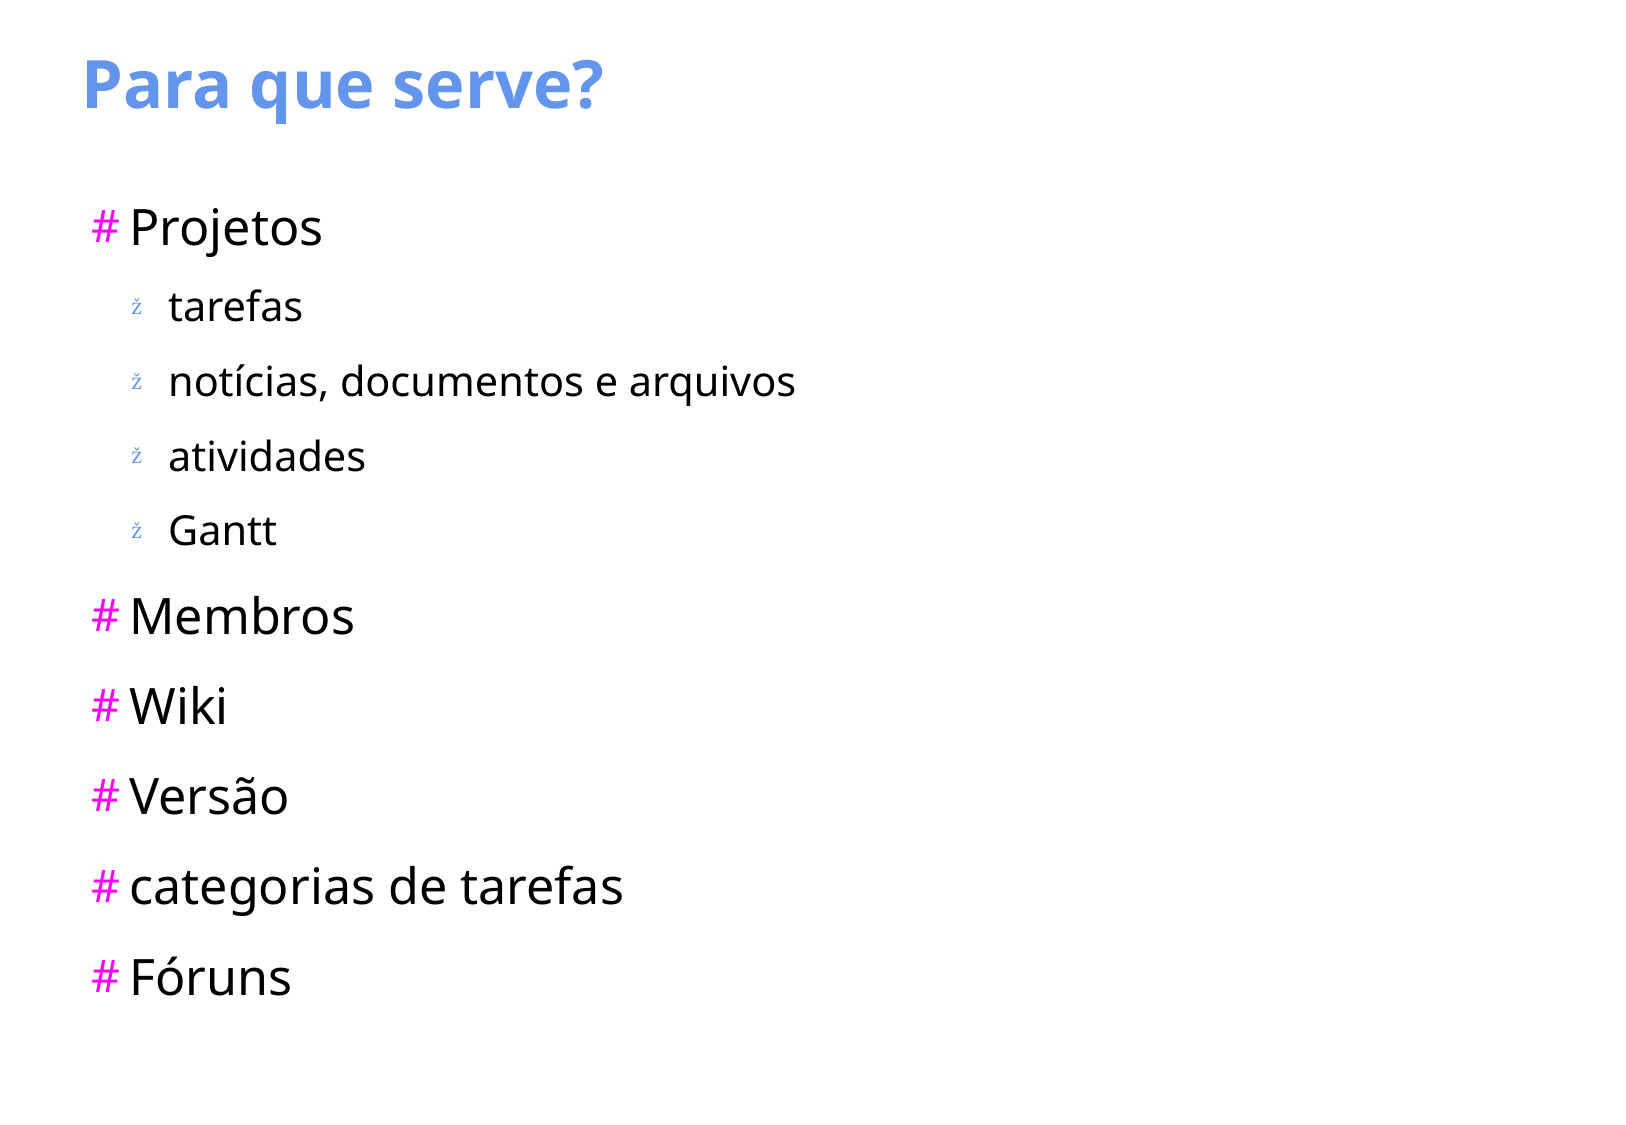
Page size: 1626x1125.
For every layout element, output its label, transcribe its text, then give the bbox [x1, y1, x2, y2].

title Para que serve? [81, 41, 1544, 122]
list Projetos tarefas notícias, documentos e arquivos atividades Gantt Membros Wiki Versão categorias de tarefas Fóruns [81, 165, 1544, 1016]
